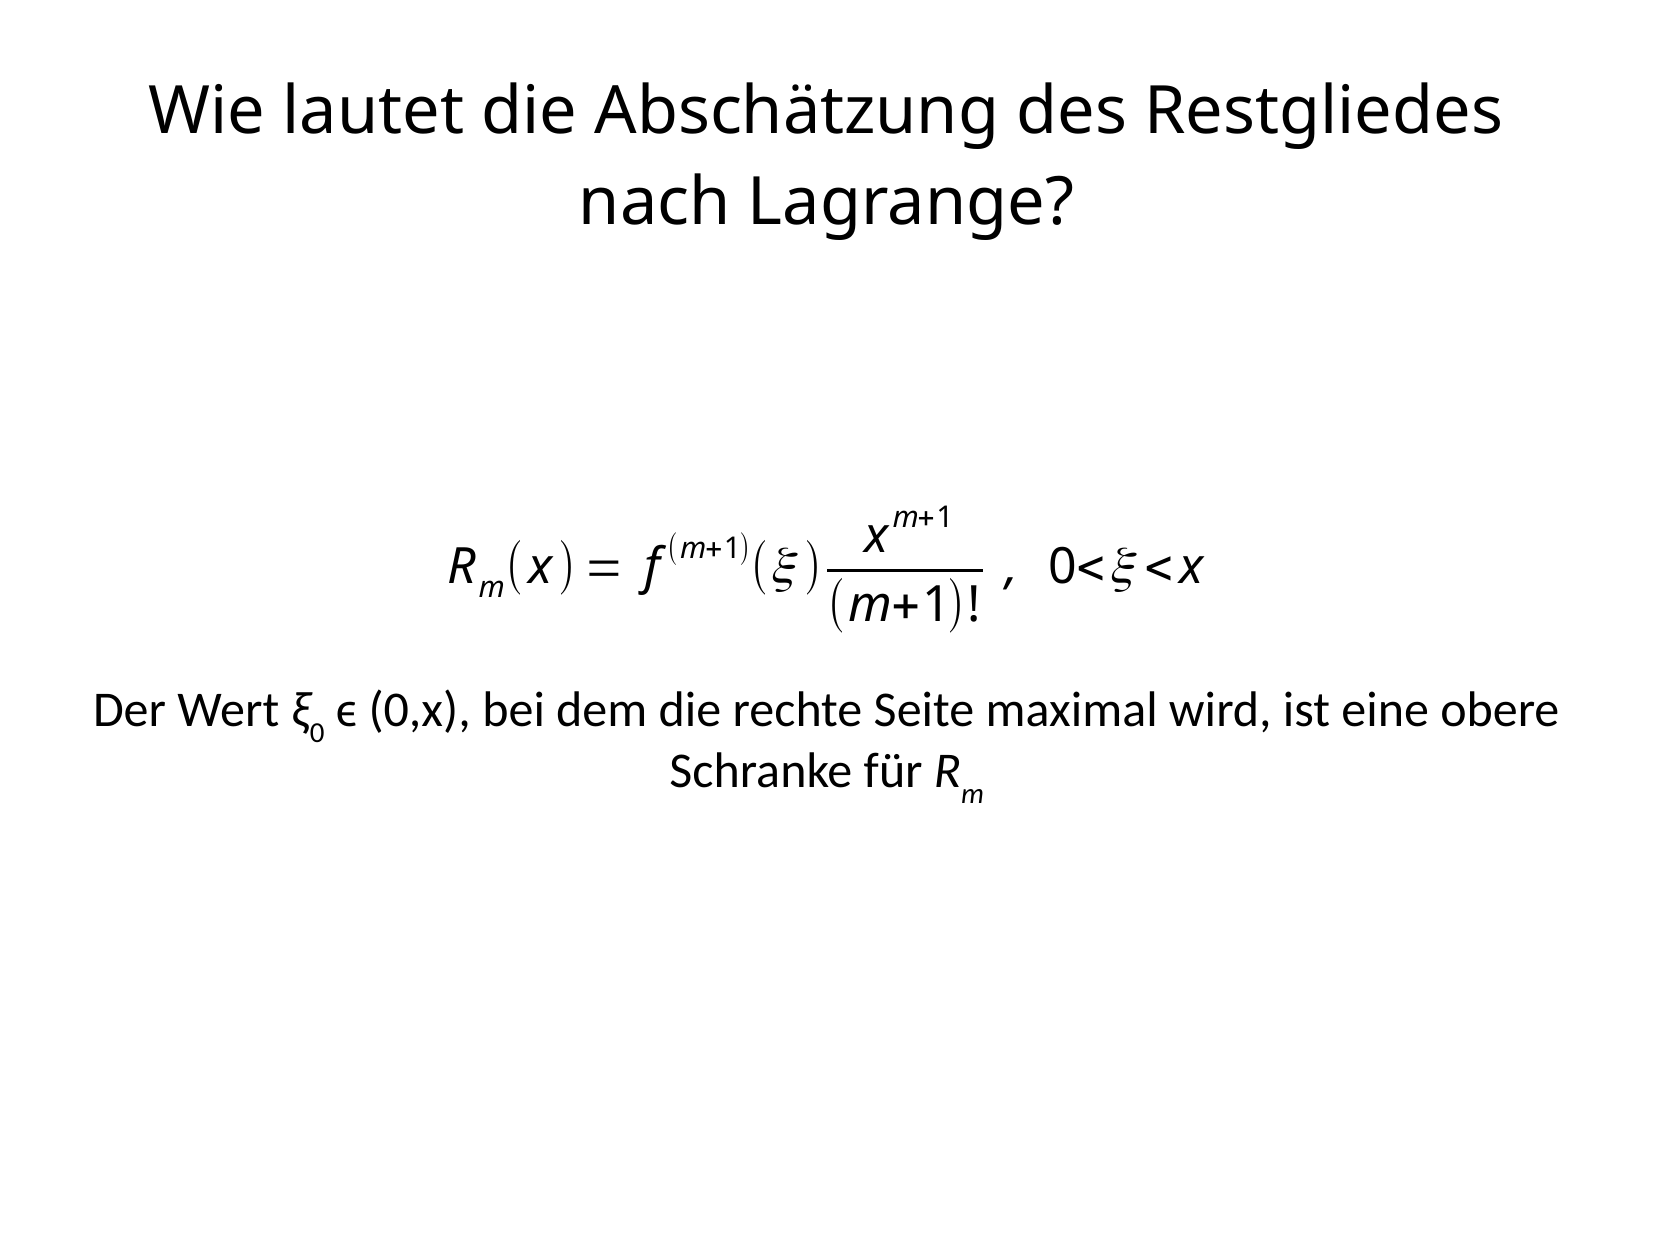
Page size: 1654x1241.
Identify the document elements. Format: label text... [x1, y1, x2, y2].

title Wie lautet die Abschätzung des Restgliedes nach Lagrange? [82, 49, 1571, 257]
chart [440, 499, 1213, 635]
subtitle Der Wert ξ0 ϵ (0,x), bei dem die rechte Seite maximal wird, ist eine obere Schranke für Rm [82, 290, 1571, 1010]
